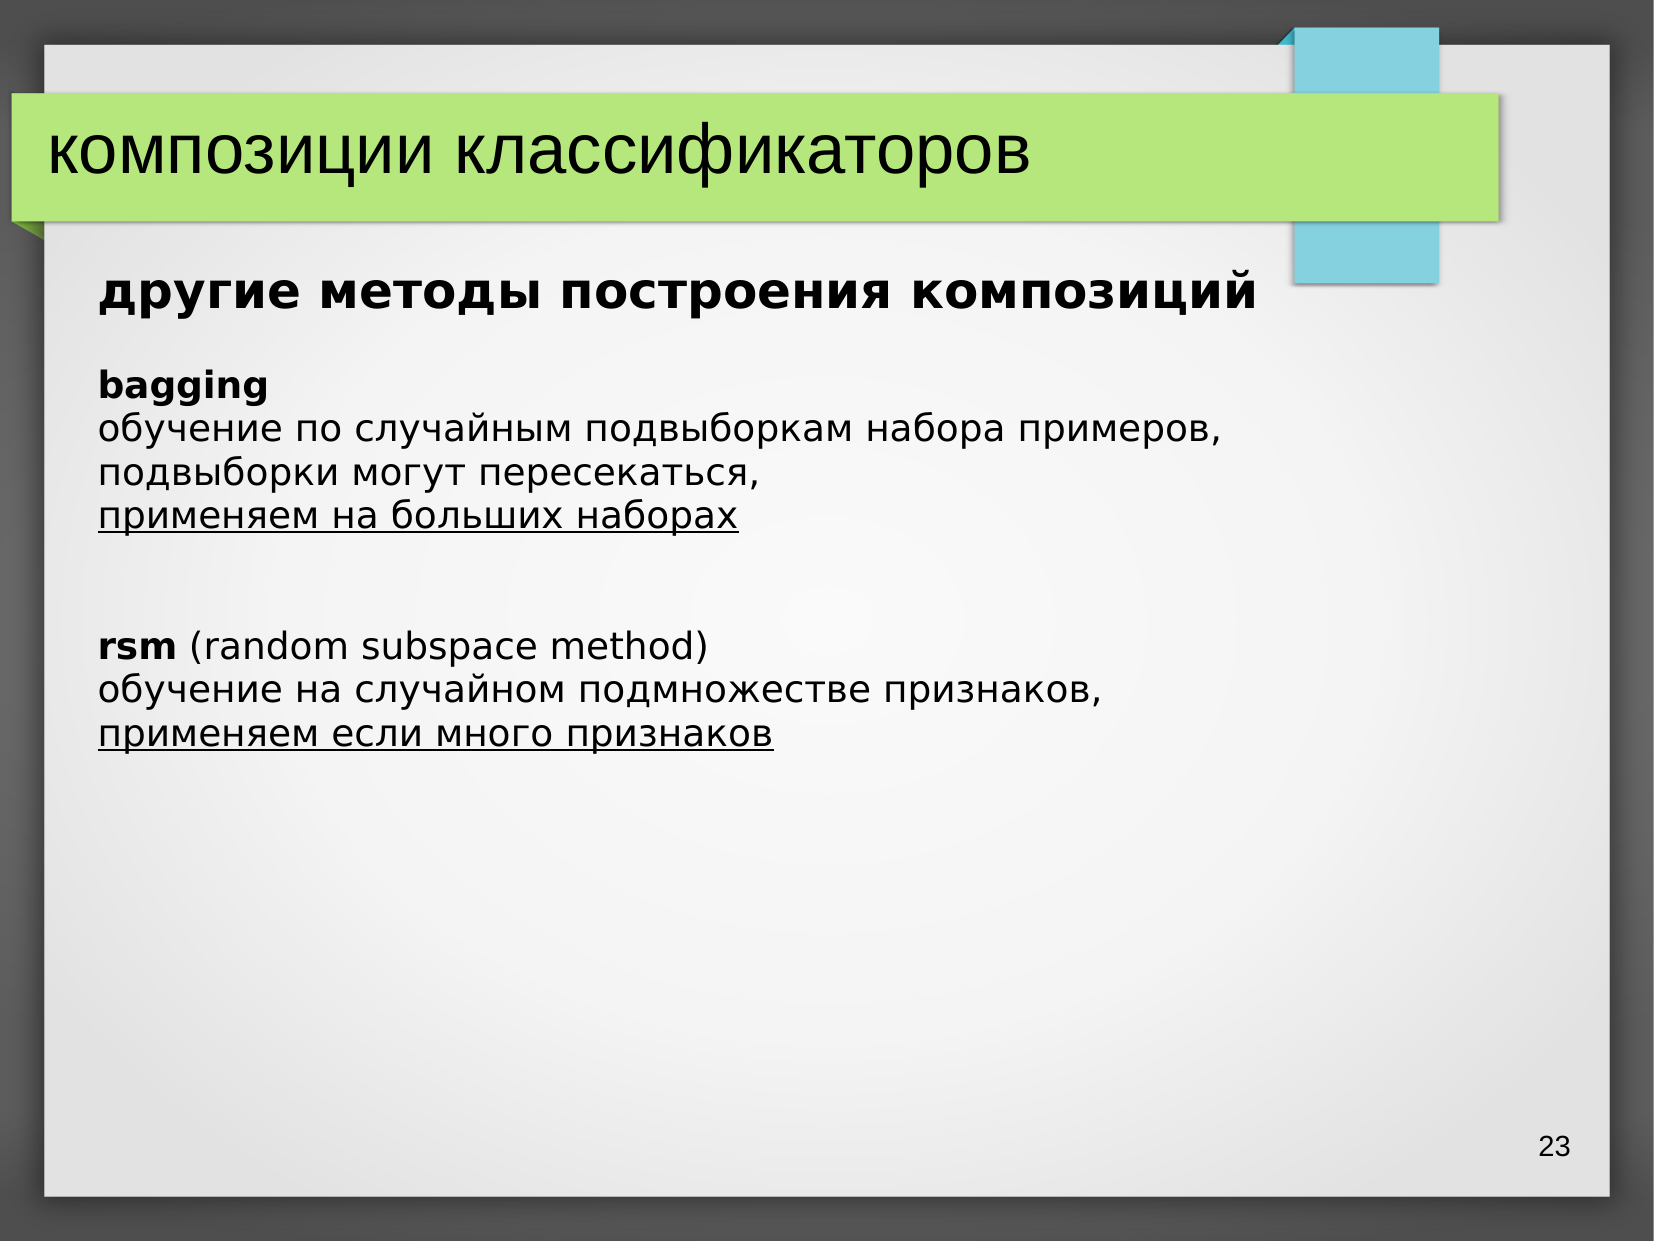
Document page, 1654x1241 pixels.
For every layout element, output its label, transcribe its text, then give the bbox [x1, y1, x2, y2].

picture [0, 0, 1654, 1241]
title композиции классификаторов [47, 109, 1501, 189]
text_box другие методы построения композиций bagging обучение по случайным подвыборкам набора примеров, подвыборки могут пересекаться, применяем на больших наборах rsm (random subspace method) обучение на случайном подмножестве признаков, применяем если много признаков [82, 254, 1276, 969]
